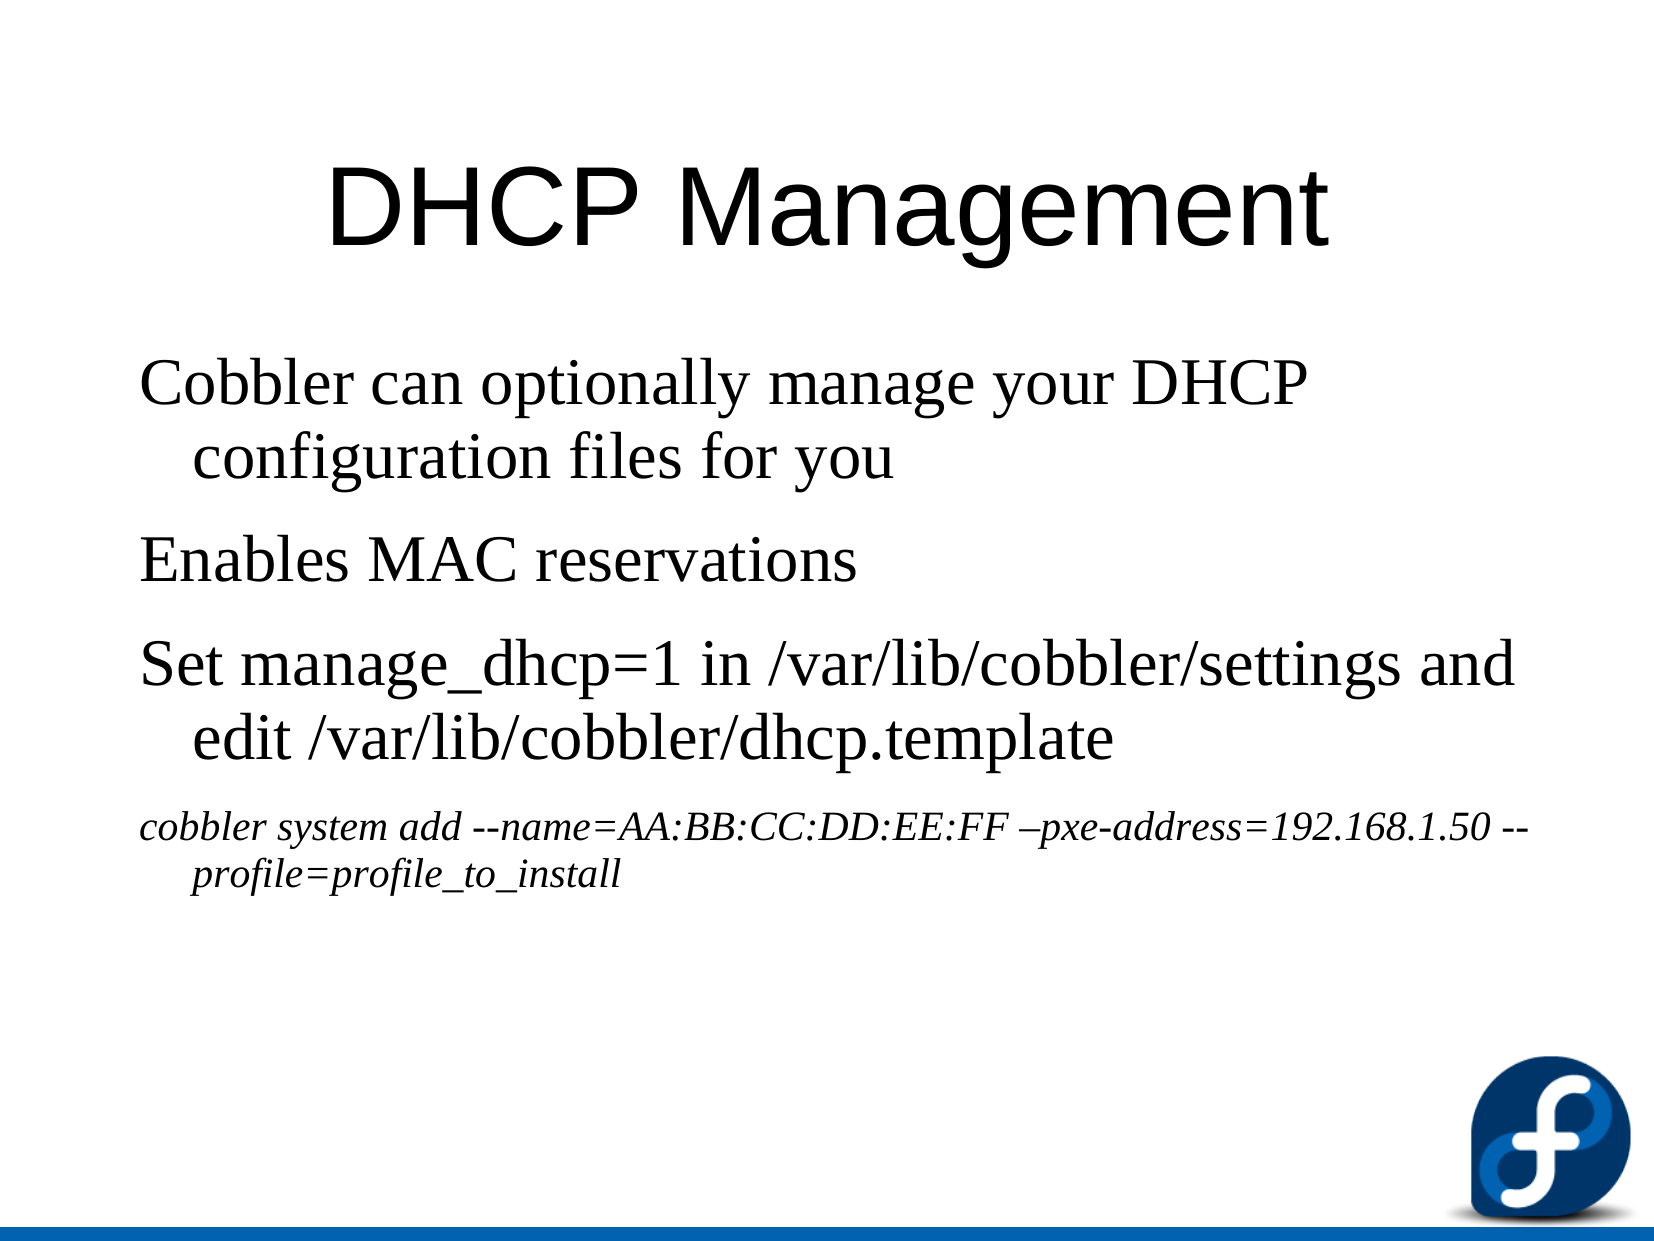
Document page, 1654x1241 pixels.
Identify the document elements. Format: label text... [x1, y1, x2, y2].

title DHCP Management [121, 110, 1534, 303]
list Cobbler can optionally manage your DHCP configuration files for you Enables MAC reservations Set manage_dhcp=1 in /var/lib/cobbler/settings and edit /var/lib/cobbler/dhcp.template cobbler system add --name=AA:BB:CC:DD:EE:FF –pxe-address=192.168.1.50 --profile=profile_to_install [121, 344, 1534, 1112]
picture [1438, 1055, 1645, 1229]
